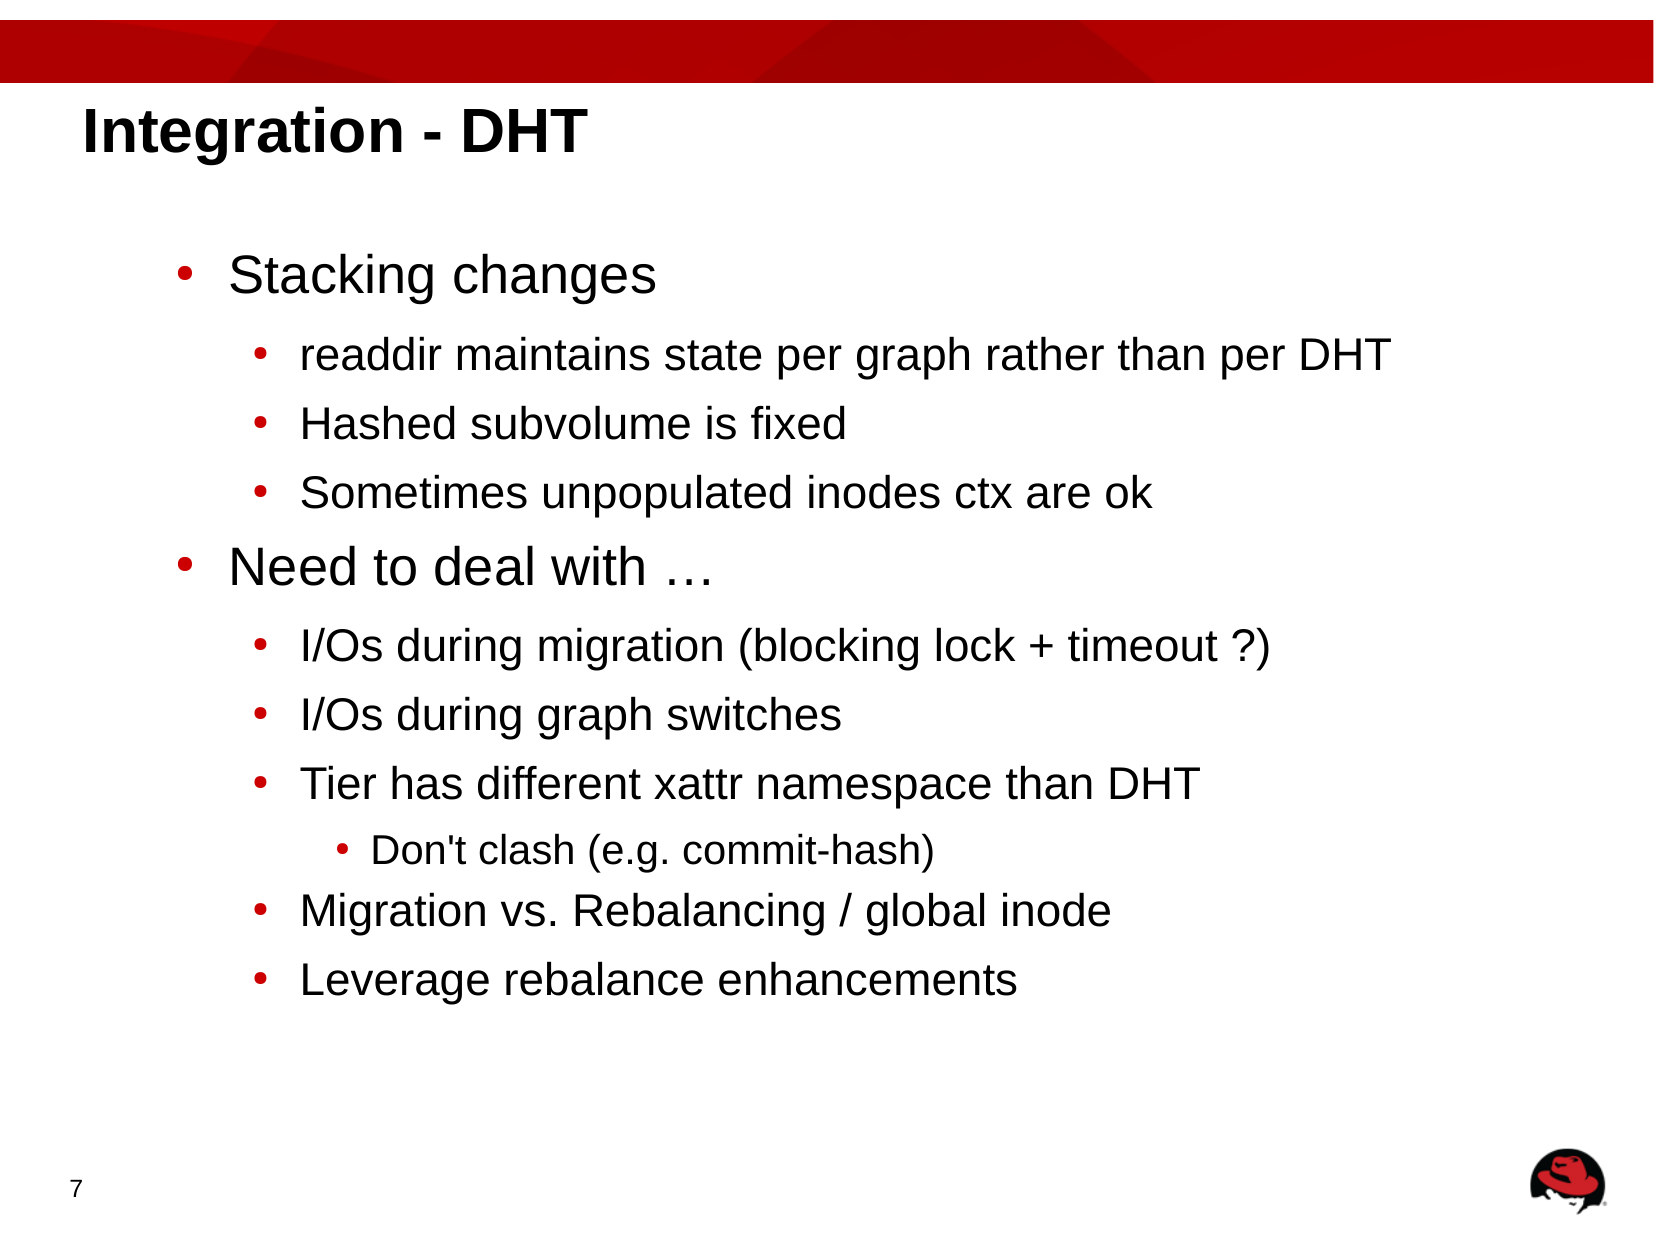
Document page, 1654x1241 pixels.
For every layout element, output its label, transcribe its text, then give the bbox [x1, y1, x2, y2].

title Integration - DHT [82, 37, 1571, 226]
picture [0, 20, 1654, 83]
list Stacking changes readdir maintains state per graph rather than per DHT Hashed subvolume is fixed Sometimes unpopulated inodes ctx are ok Need to deal with … I/Os during migration (blocking lock + timeout ?) I/Os during graph switches Tier has different xattr namespace than DHT Don't clash (e.g. commit-hash) Migration vs. Rebalancing / global inode Leverage rebalance enhancements [86, 244, 1576, 1241]
picture [1576, 1146, 1613, 1224]
